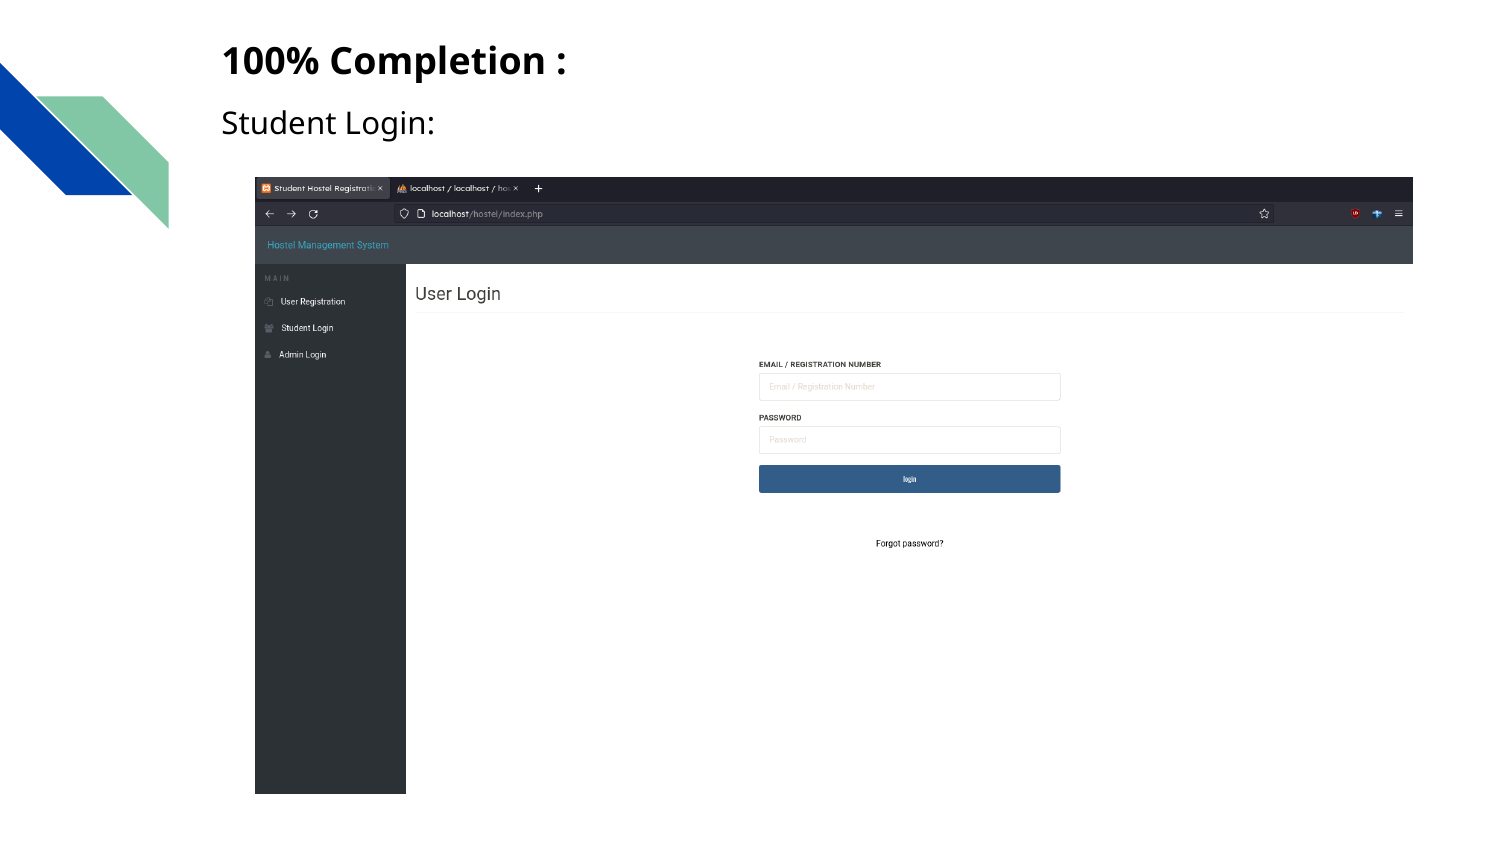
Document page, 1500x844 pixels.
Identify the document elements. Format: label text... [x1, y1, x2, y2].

picture [255, 177, 1413, 794]
text_box 100% Completion : [206, 29, 857, 92]
text_box Student Login: [206, 93, 621, 148]
